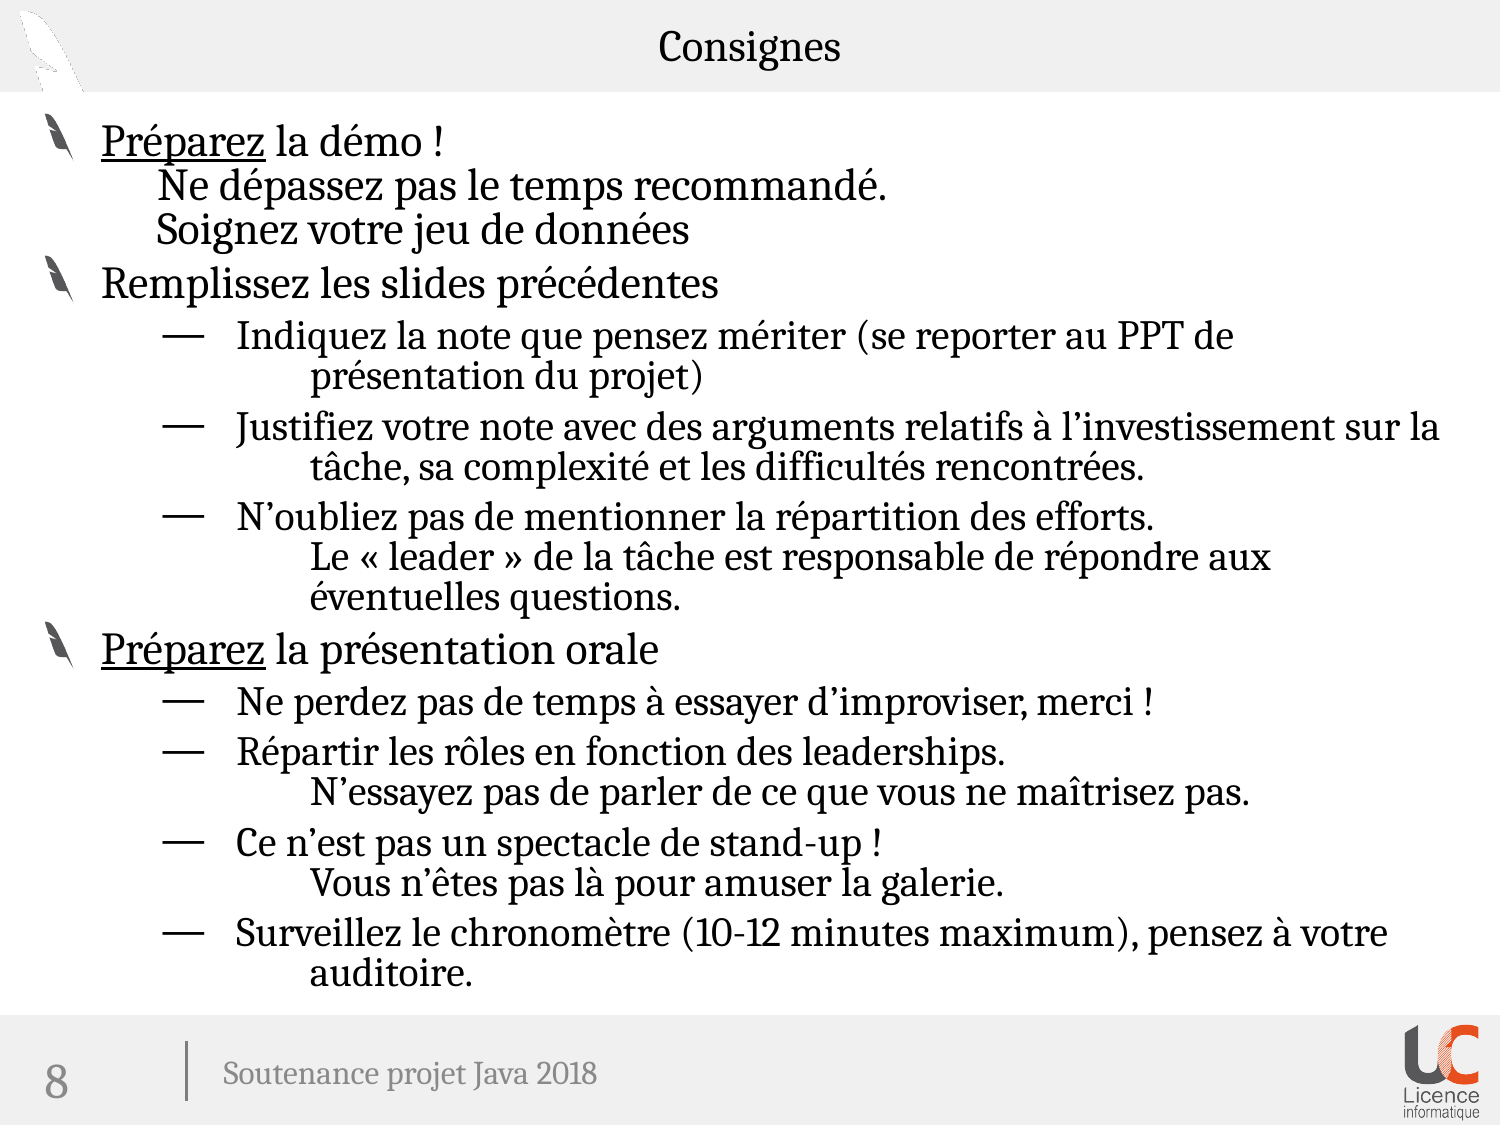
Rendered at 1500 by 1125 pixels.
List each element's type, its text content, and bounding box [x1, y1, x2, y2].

picture [17, 9, 91, 93]
text_box <numéro> [29, 1041, 160, 1102]
list Préparez la démo ! Ne dépassez pas le temps recommandé. Soignez votre jeu de données Remplissez les slides précédentes Indiquez la note que pensez mériter (se reporter au PPT de présentation du projet) Justifiez votre note avec des arguments relatifs à l’investissement sur la tâche, sa complexité et les difficultés rencontrées. N’oubliez pas de mentionner la répartition des efforts. Le « leader » de la tâche est responsable de répondre aux éventuelles questions. Préparez la présentation orale Ne perdez pas de temps à essayer d’improviser, merci ! Répartir les rôles en fonction des leaderships. N’essayez pas de parler de ce que vous ne maîtrisez pas. Ce n’est pas un spectacle de stand-up ! Vous n’êtes pas là pour amuser la galerie. Surveillez le chronomètre (10-12 minutes maximum), pensez à votre auditoire. [29, 113, 1471, 1012]
text_box Soutenance projet Java 2018 [208, 1041, 1205, 1102]
picture [1398, 1020, 1484, 1122]
title Consignes [75, 9, 1426, 79]
